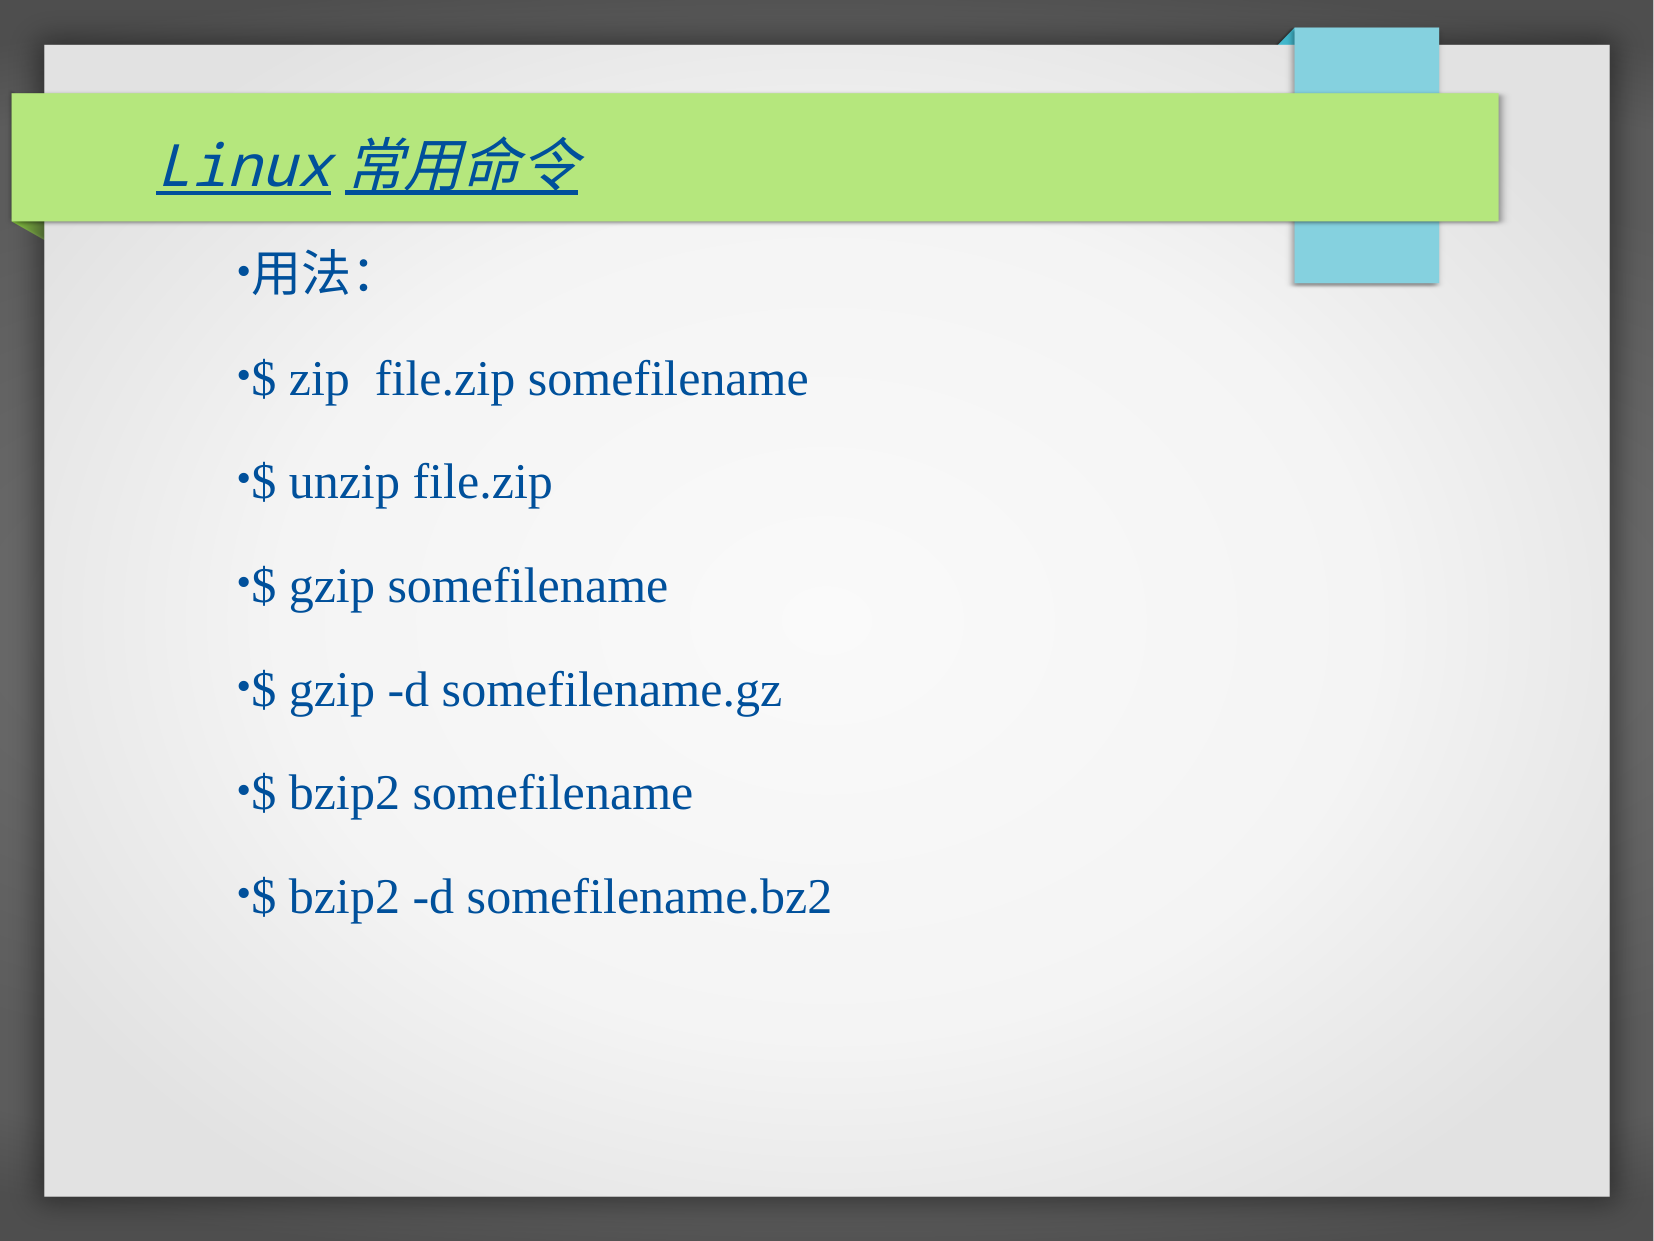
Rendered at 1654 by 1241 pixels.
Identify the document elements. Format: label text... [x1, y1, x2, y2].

picture [0, 0, 1654, 1241]
text_box Linux常用命令 用法： $ zip file.zip somefilename $ unzip file.zip $ gzip somefilename $ gzip -d somefilename.gz $ bzip2 somefilename $ bzip2 -d somefilename.bz2 [71, 120, 1595, 932]
